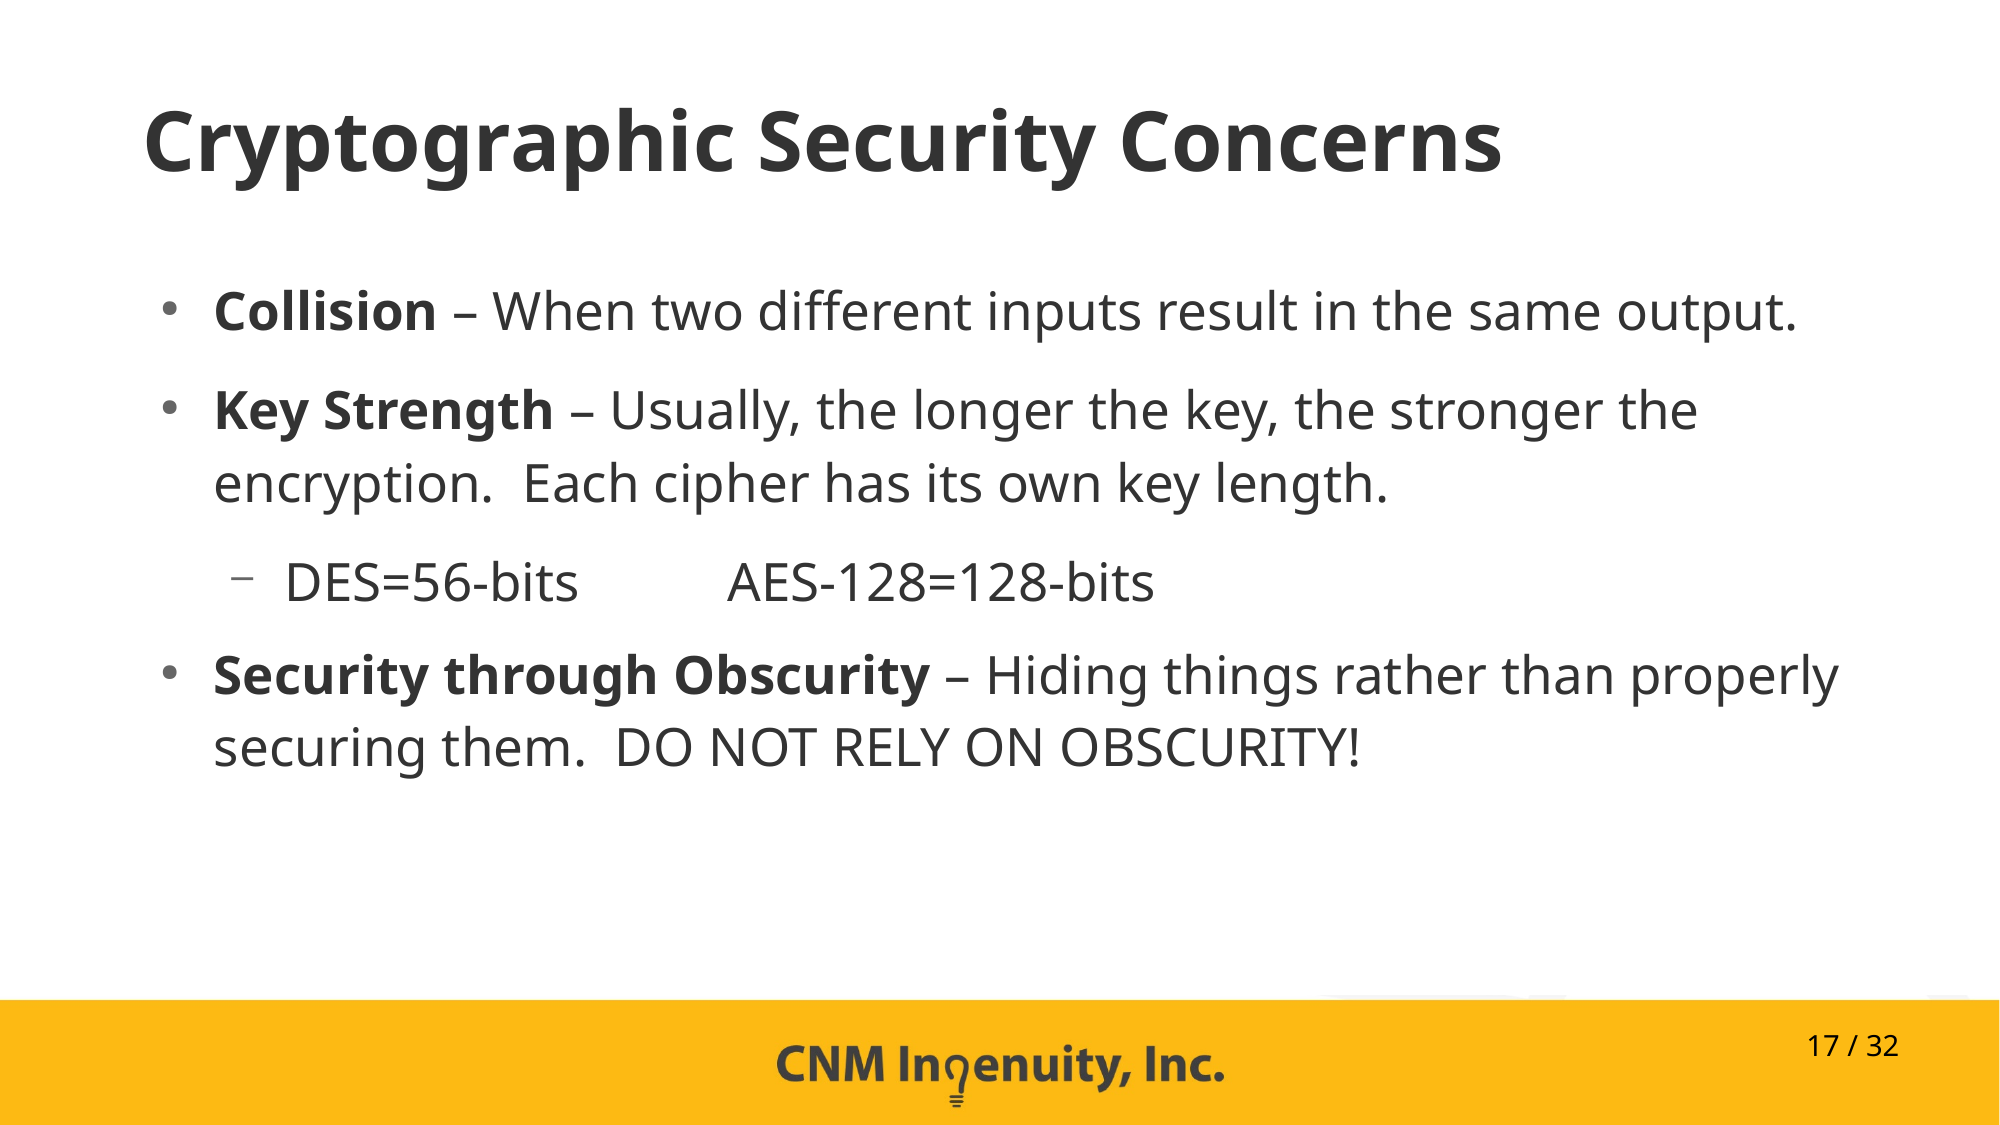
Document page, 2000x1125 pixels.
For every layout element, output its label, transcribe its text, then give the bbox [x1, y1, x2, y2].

title Cryptographic Security Concerns [142, 44, 1900, 233]
list Collision – When two different inputs result in the same output. Key Strength – Usually, the longer the key, the stronger the encryption. Each cipher has its own key length. DES=56-bits AES-128=128-bits Security through Obscurity – Hiding things rather than properly securing them. DO NOT RELY ON OBSCURITY! [142, 274, 1857, 927]
